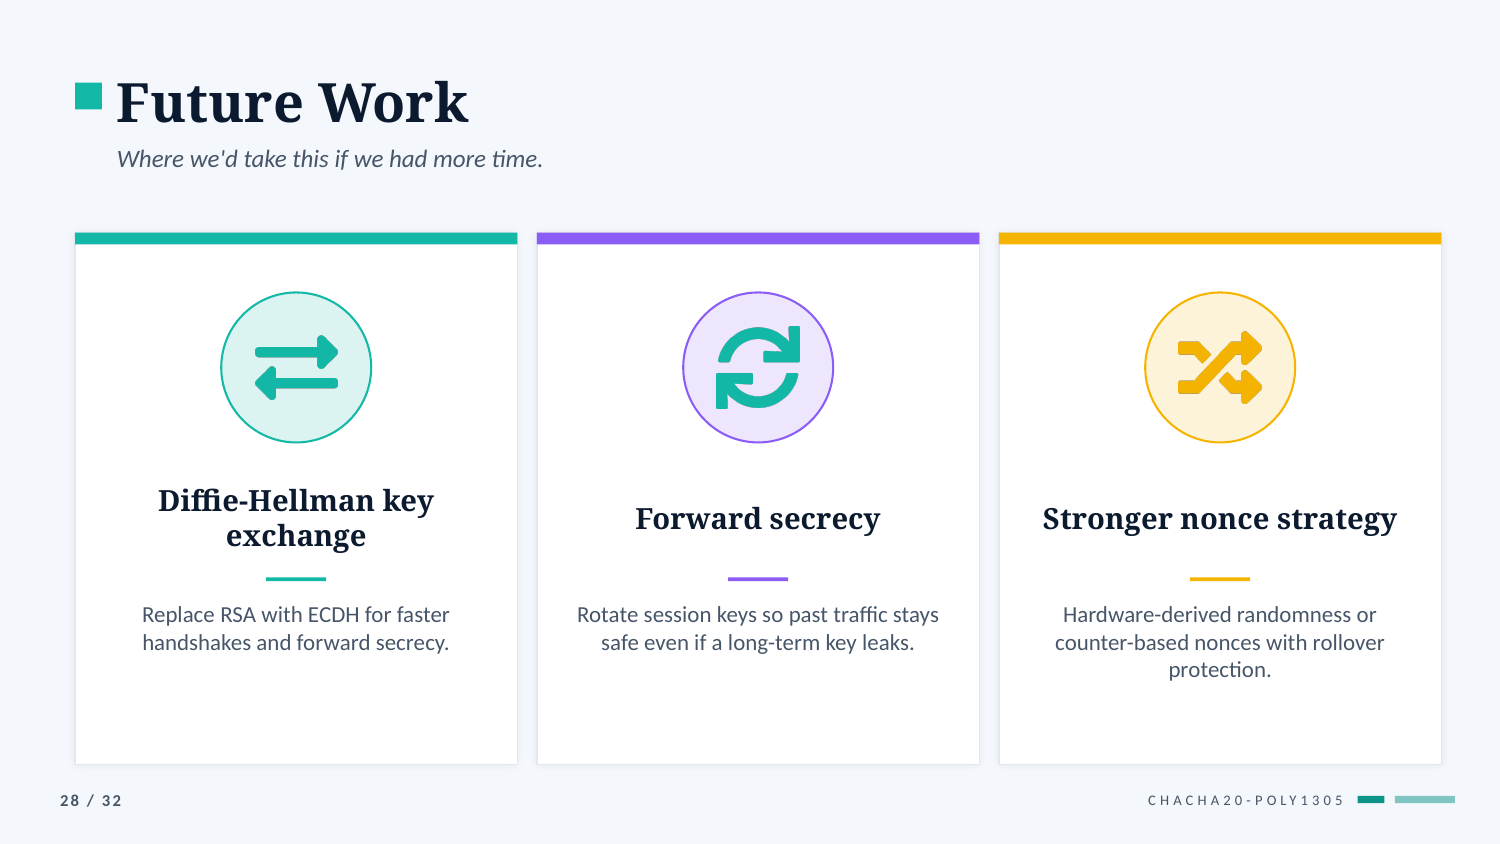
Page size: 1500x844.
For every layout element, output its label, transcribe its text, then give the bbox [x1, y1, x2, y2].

text_box Rotate session keys so past traffic stays safe even if a long-term key leaks. [574, 600, 942, 758]
text_box Stronger nonce strategy [1021, 464, 1419, 570]
text_box Where we'd take this if we had more time. [116, 142, 1422, 188]
text_box [1394, 795, 1455, 804]
text_box [998, 232, 1442, 765]
picture [255, 326, 338, 409]
text_box [1357, 795, 1385, 804]
text_box Diffie-Hellman key exchange [97, 464, 495, 570]
text_box Forward secrecy [559, 464, 957, 570]
picture [716, 326, 800, 409]
picture [1178, 326, 1262, 409]
text_box [536, 232, 980, 765]
text_box [75, 82, 102, 110]
text_box Future Work [116, 60, 1422, 142]
text_box CHACHA20-POLY1305 [1050, 780, 1343, 819]
text_box Hardware-derived randomness or counter-based nonces with rollover protection. [1036, 600, 1404, 758]
text_box 28 / 32 [59, 780, 210, 819]
text_box Replace RSA with ECDH for faster handshakes and forward secrecy. [112, 600, 480, 758]
text_box [75, 232, 518, 765]
